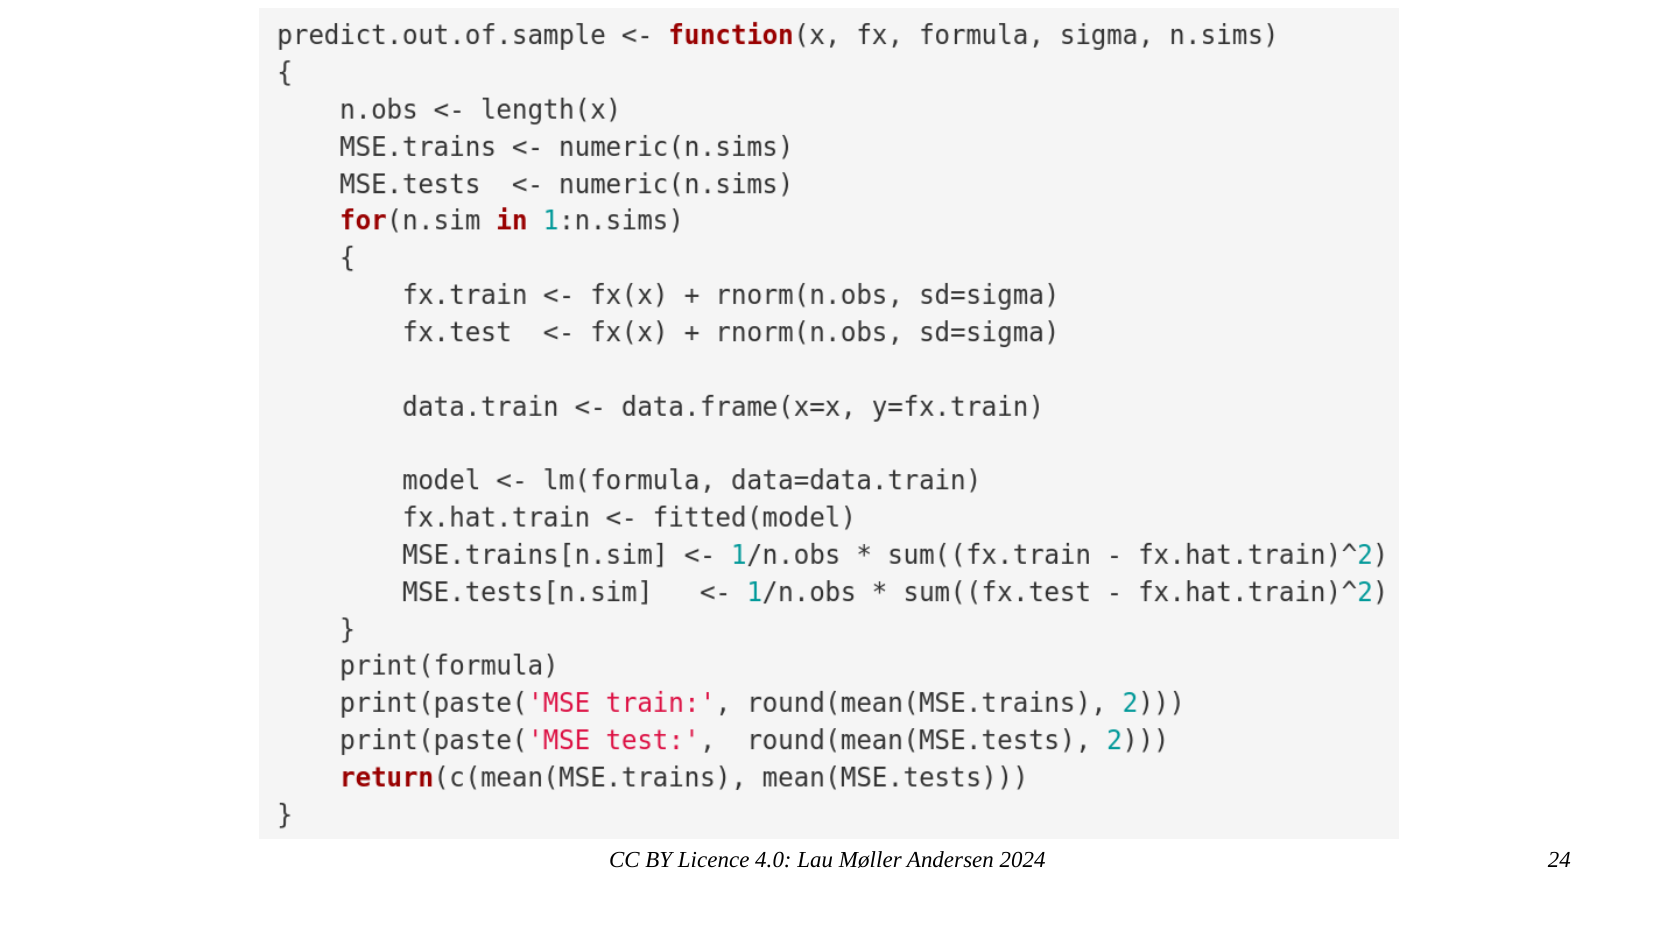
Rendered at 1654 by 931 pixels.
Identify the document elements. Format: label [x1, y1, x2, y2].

picture [259, 8, 1399, 839]
